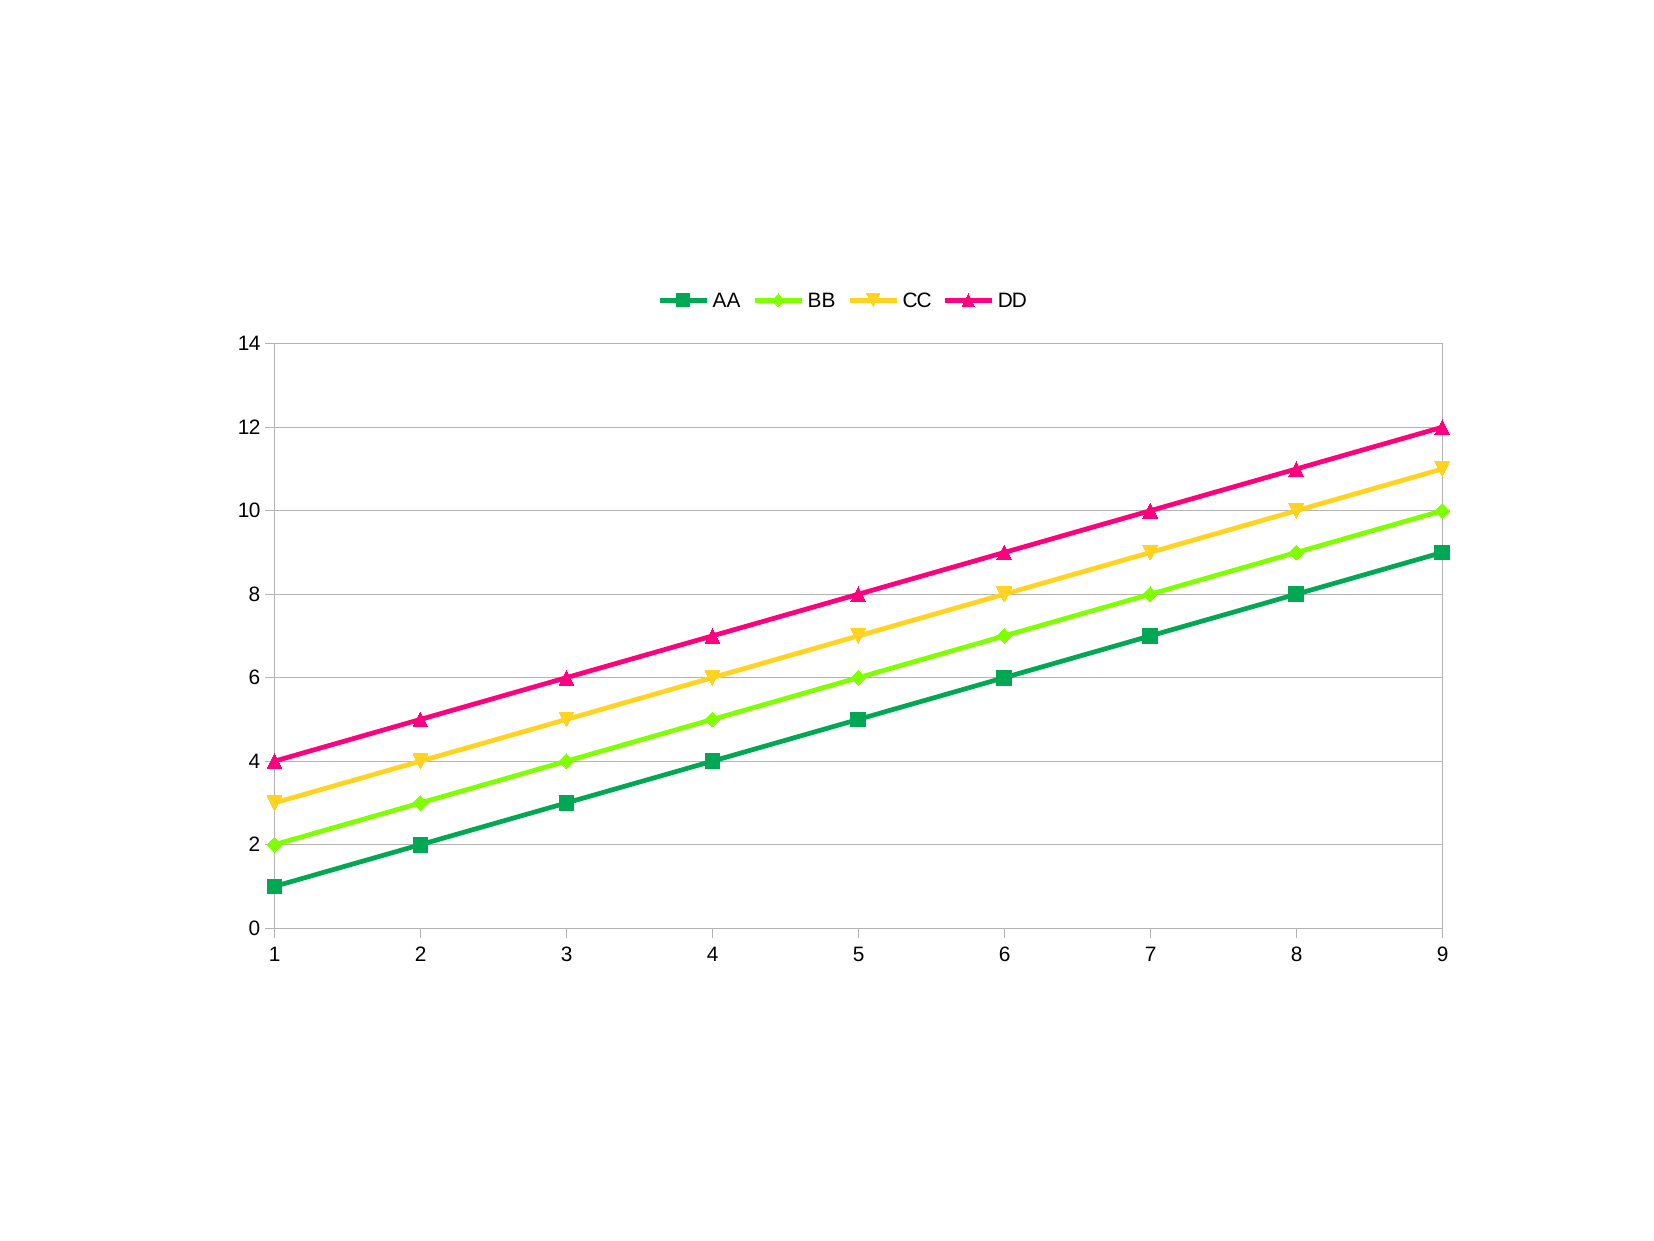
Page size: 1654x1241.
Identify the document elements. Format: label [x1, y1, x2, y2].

chart [212, 271, 1474, 981]
